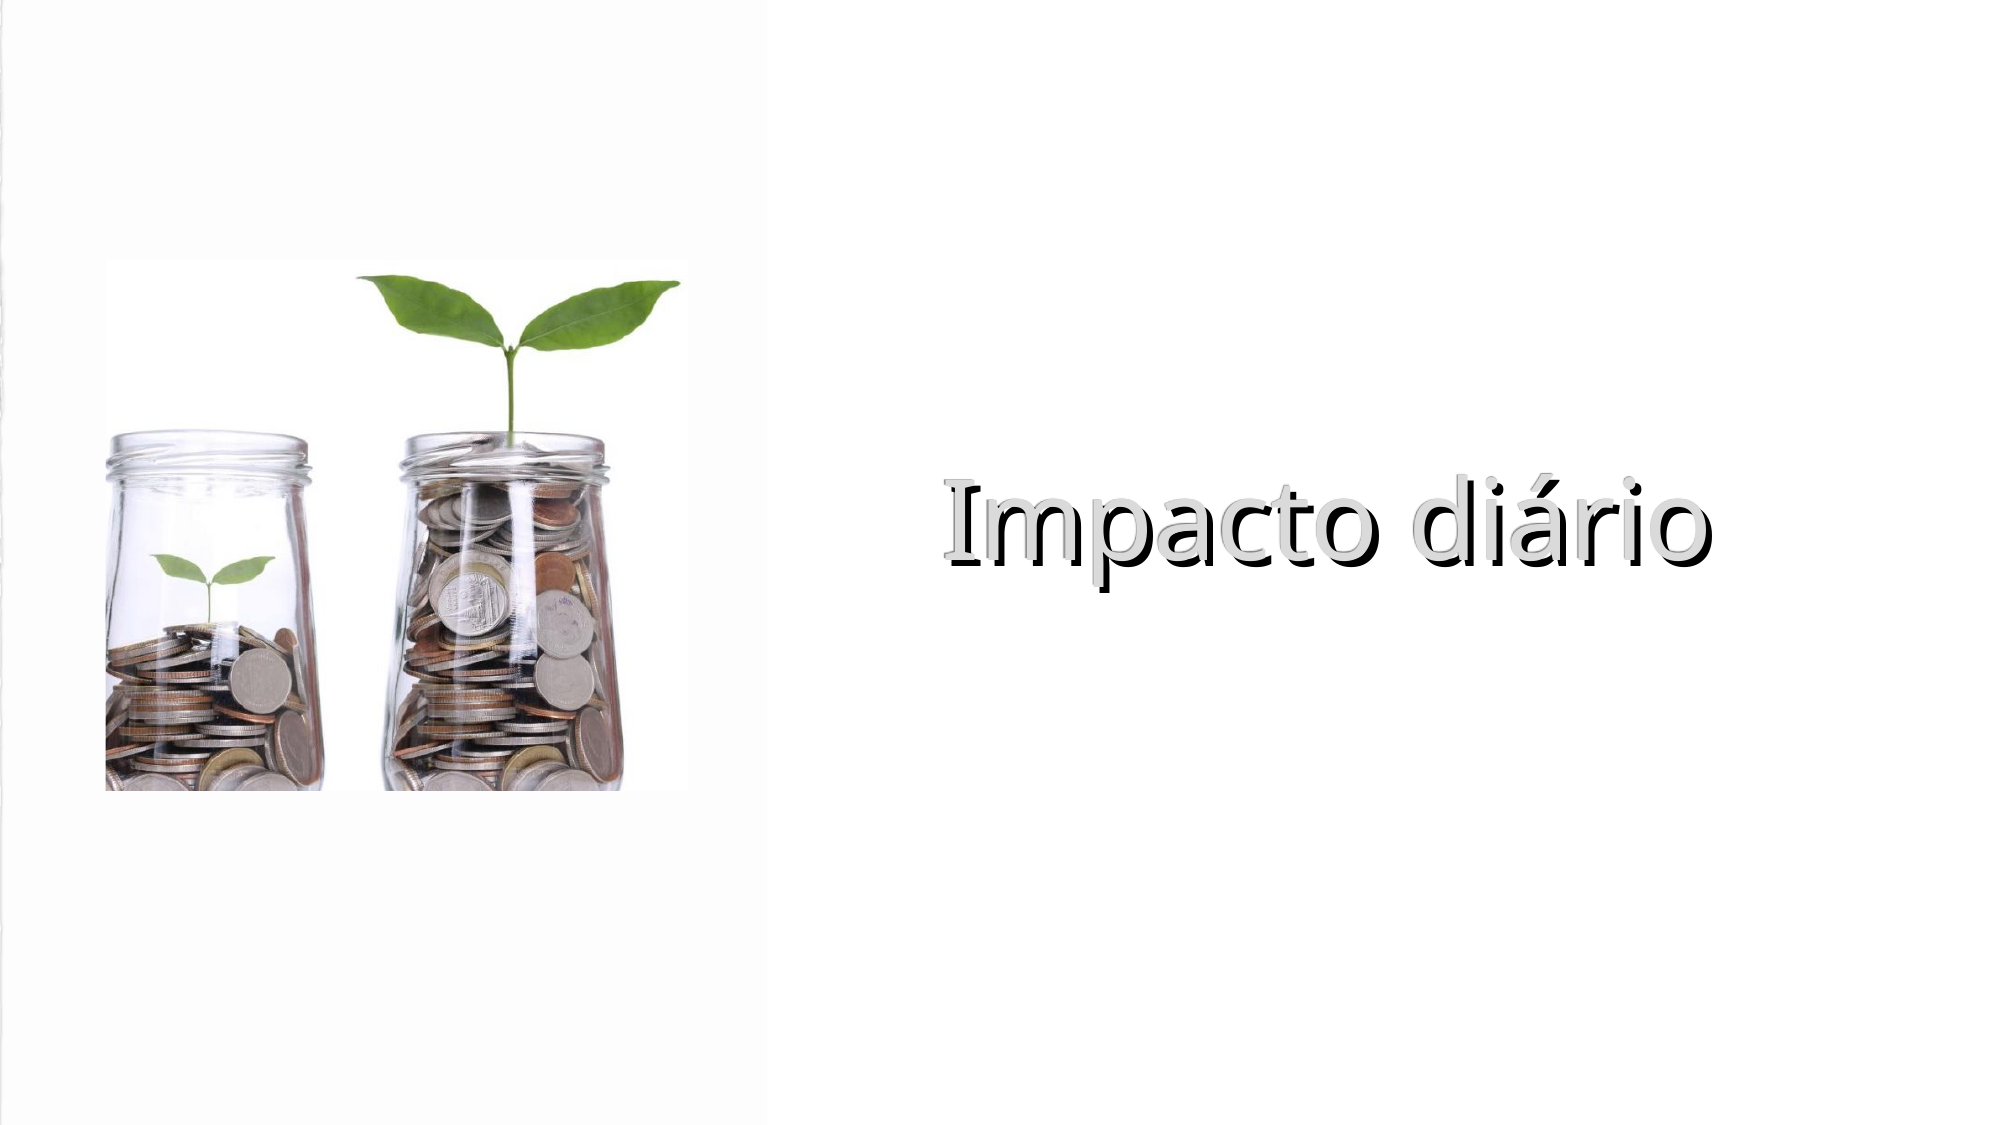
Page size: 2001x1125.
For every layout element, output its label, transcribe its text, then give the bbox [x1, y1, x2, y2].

picture [0, 0, 768, 1125]
title Impacto diário [880, 202, 1774, 591]
